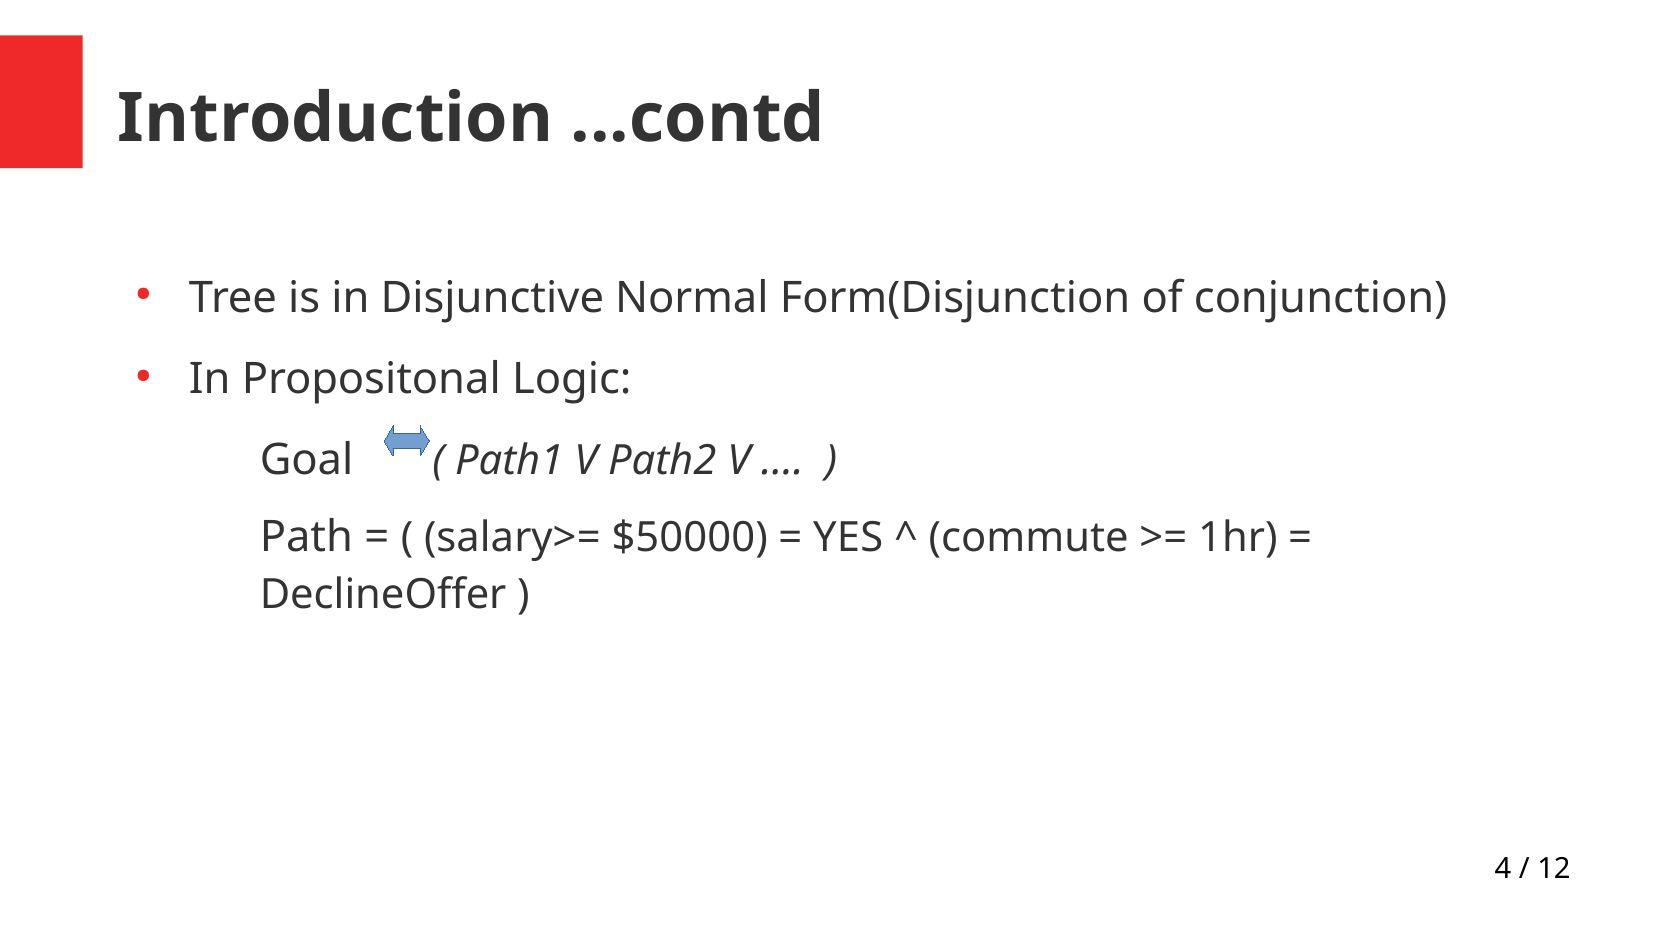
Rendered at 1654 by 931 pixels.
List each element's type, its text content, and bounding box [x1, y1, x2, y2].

text_box [384, 425, 430, 456]
title Introduction ...contd [117, 36, 1571, 193]
list Tree is in Disjunctive Normal Form(Disjunction of conjunction) In Propositonal Logic: Goal ( Path1 V Path2 V …. ) Path = ( (salary>= $50000) = YES ^ (commute >= 1hr) = DeclineOffer ) [117, 265, 1536, 806]
